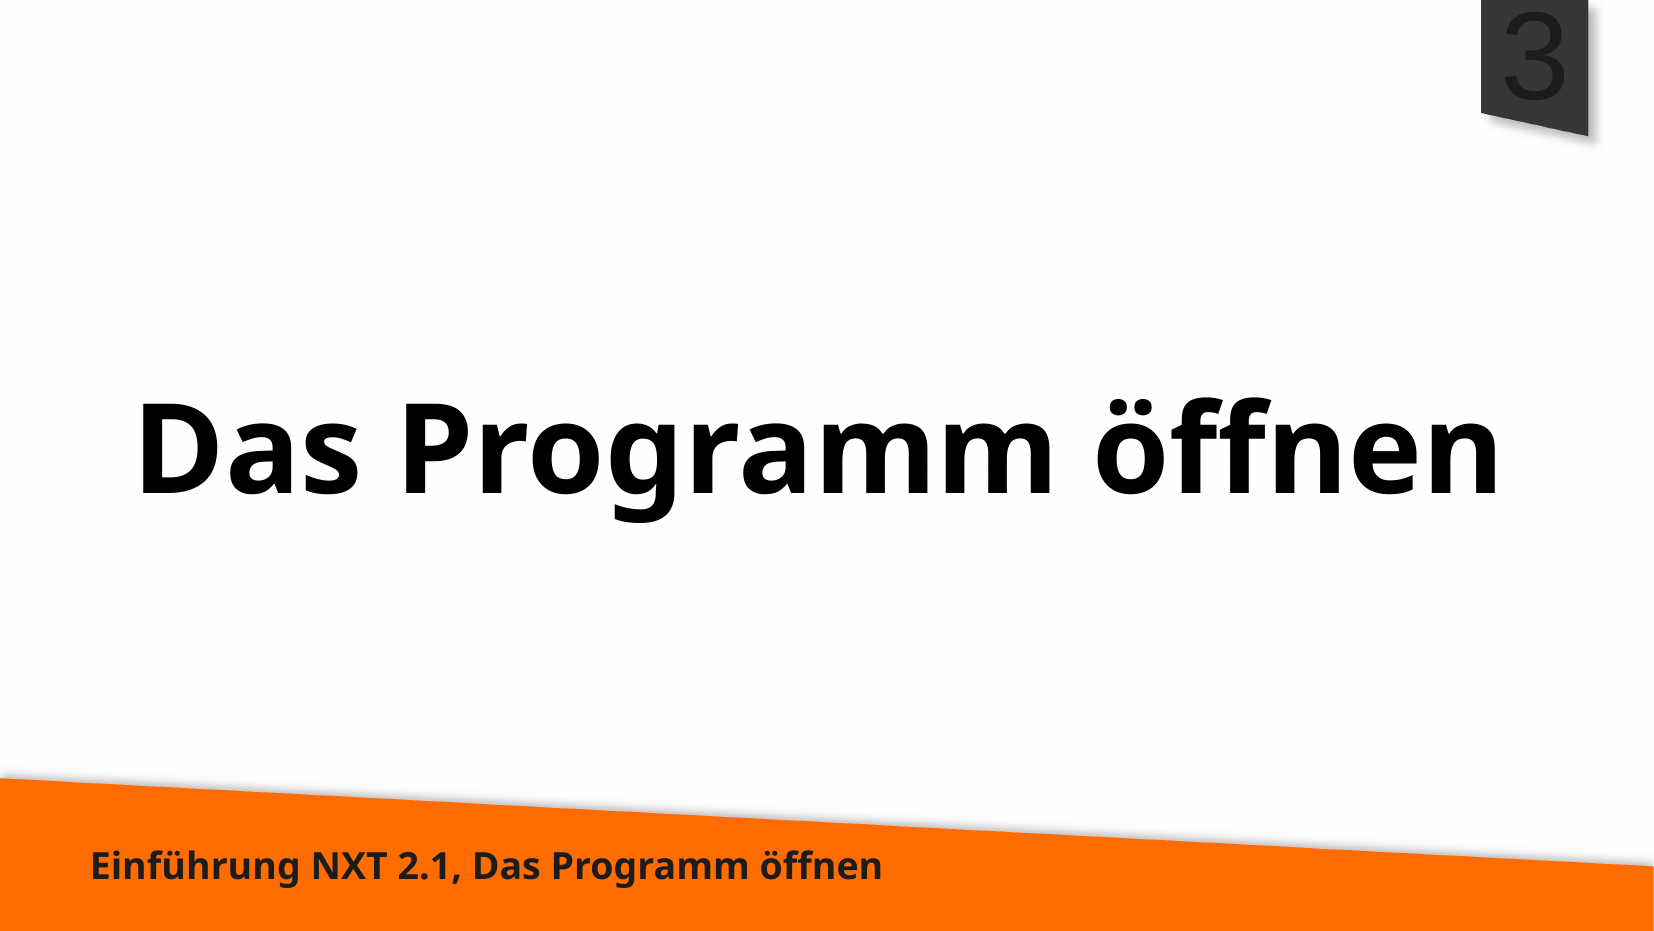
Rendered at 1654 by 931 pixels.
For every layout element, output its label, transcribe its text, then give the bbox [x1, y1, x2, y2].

title Das Programm öffnen [75, 365, 1564, 526]
text_box 3 [1462, 0, 1609, 134]
text_box Einführung NXT 2.1, Das Programm öffnen [75, 832, 1201, 901]
picture [0, 0, 1654, 931]
